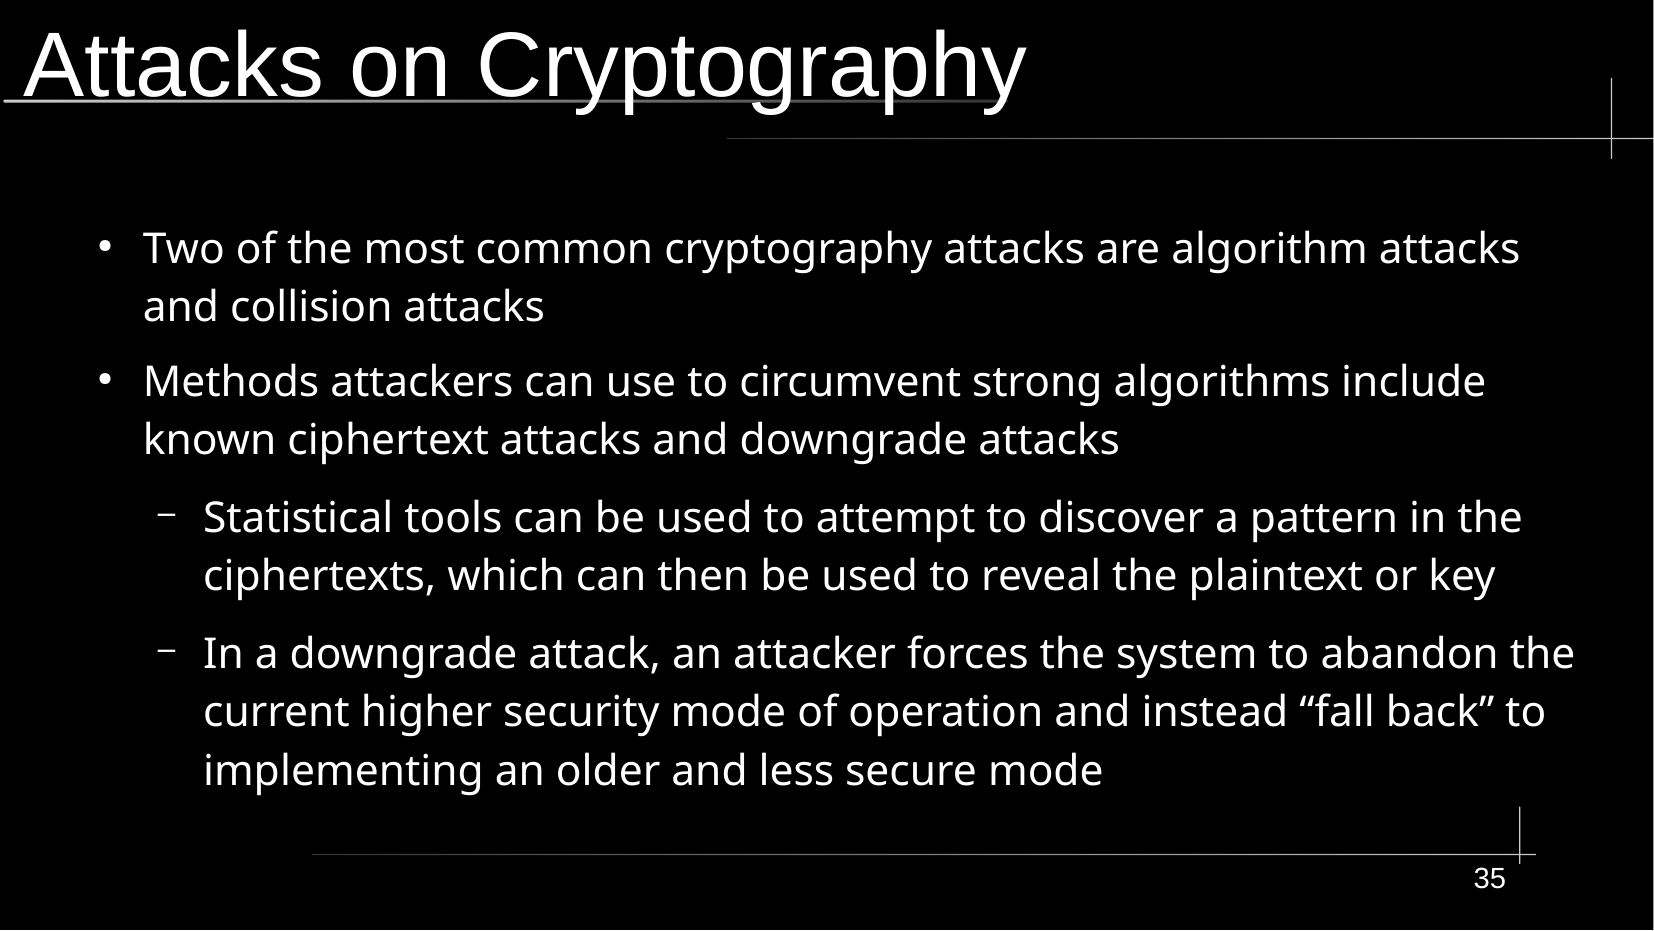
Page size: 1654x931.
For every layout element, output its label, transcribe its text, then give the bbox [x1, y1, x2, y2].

list Two of the most common cryptography attacks are algorithm attacks and collision attacks Methods attackers can use to circumvent strong algorithms include known ciphertext attacks and downgrade attacks Statistical tools can be used to attempt to discover a pattern in the ciphertexts, which can then be used to reveal the plaintext or key In a downgrade attack, an attacker forces the system to abandon the current higher security mode of operation and instead “fall back” to implementing an older and less secure mode [82, 217, 1592, 811]
title Attacks on Cryptography [23, 11, 1589, 119]
